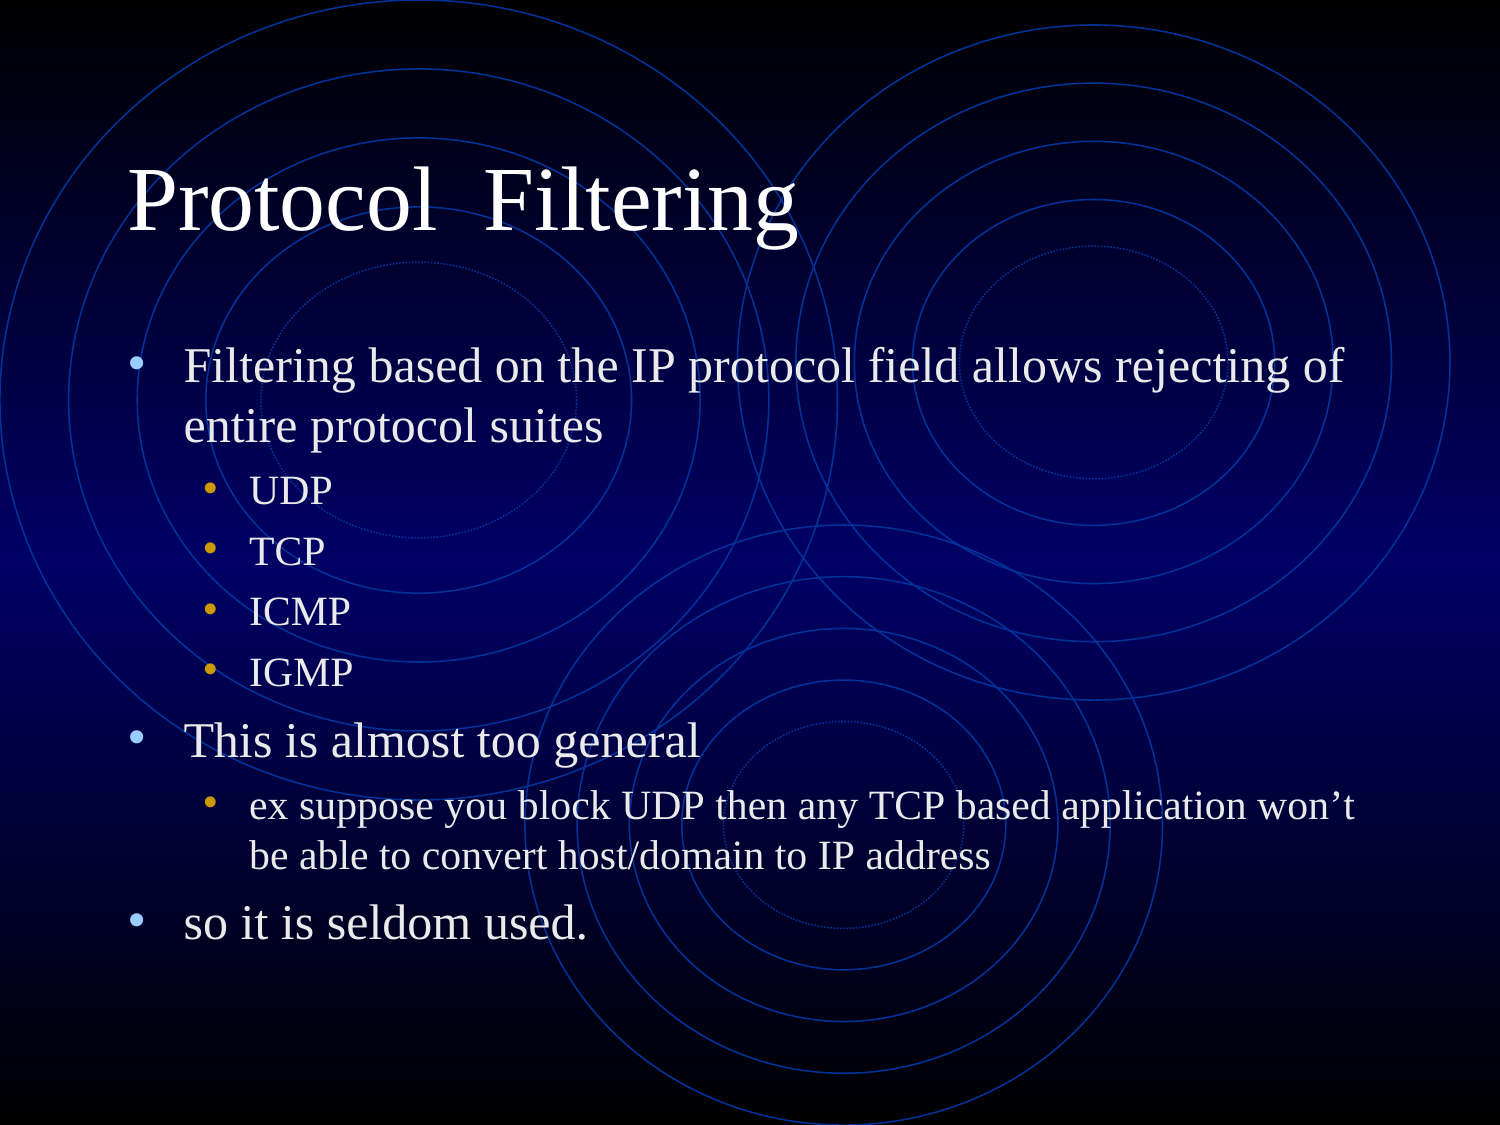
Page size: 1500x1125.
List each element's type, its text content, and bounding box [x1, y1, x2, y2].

list Filtering based on the IP protocol field allows rejecting of entire protocol suites UDP TCP ICMP IGMP This is almost too general ex suppose you block UDP then any TCP based application won’t be able to convert host/domain to IP address so it is seldom used. [112, 324, 1388, 1001]
title Protocol Filtering [112, 99, 1388, 288]
